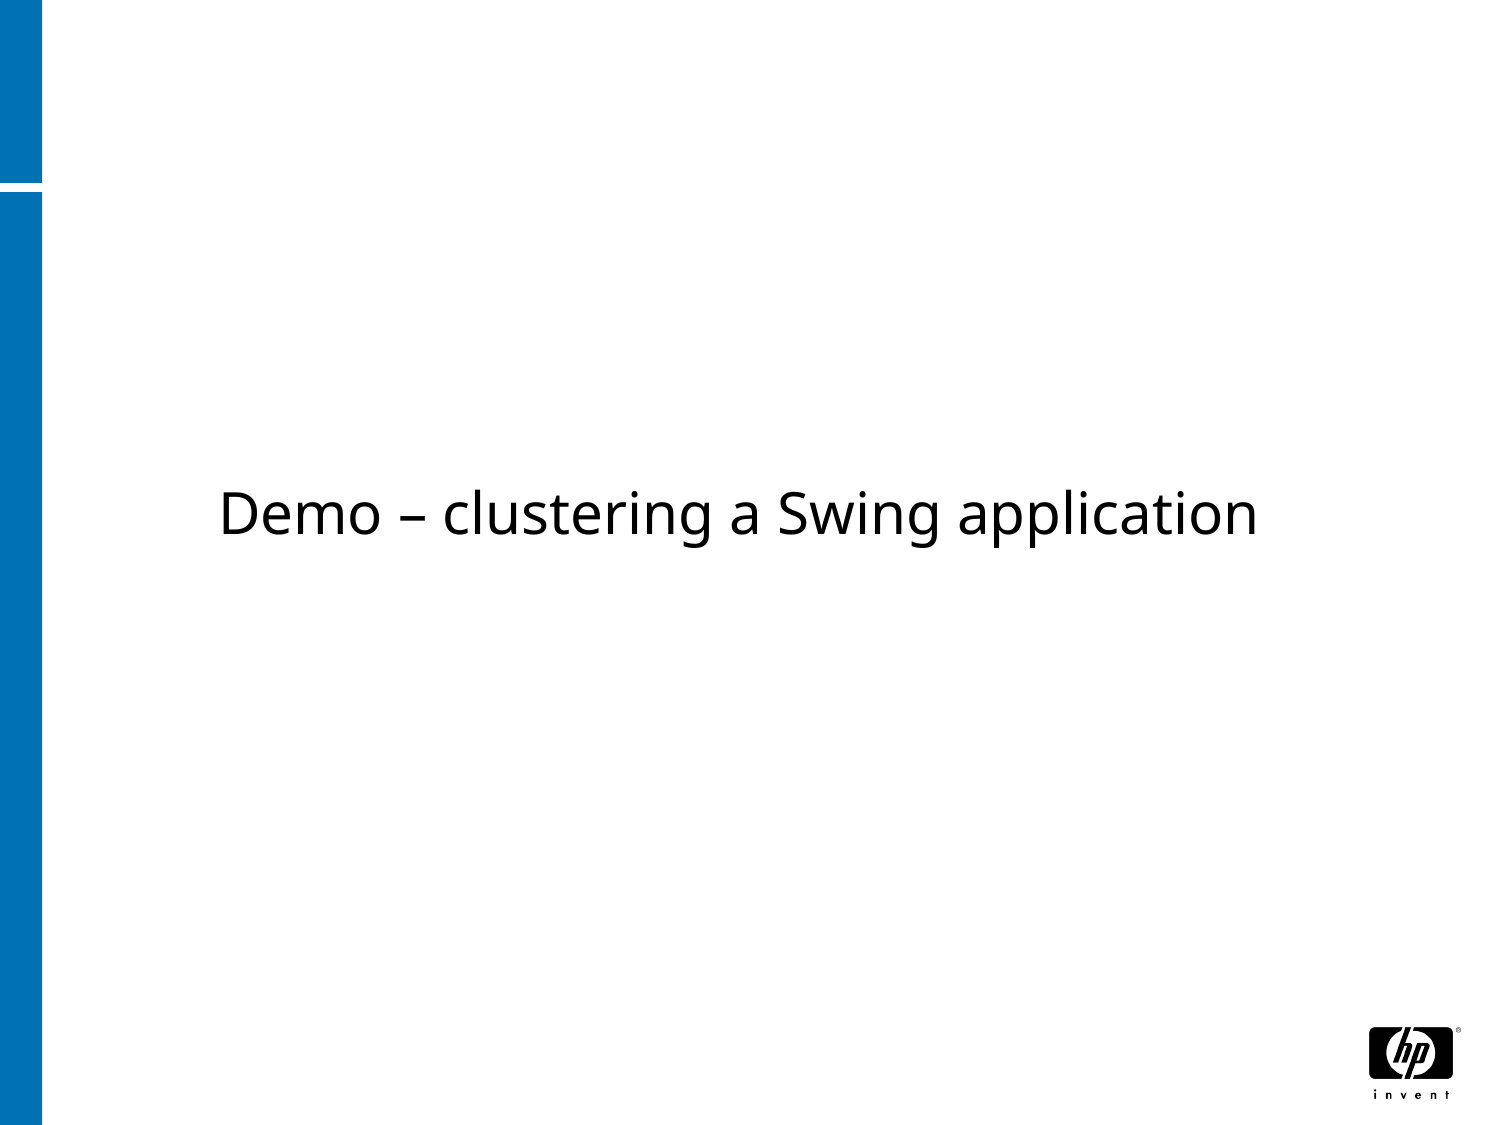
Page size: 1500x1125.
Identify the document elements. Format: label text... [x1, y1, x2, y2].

subtitle Demo – clustering a Swing application [60, 140, 1418, 886]
picture [1369, 1027, 1461, 1099]
